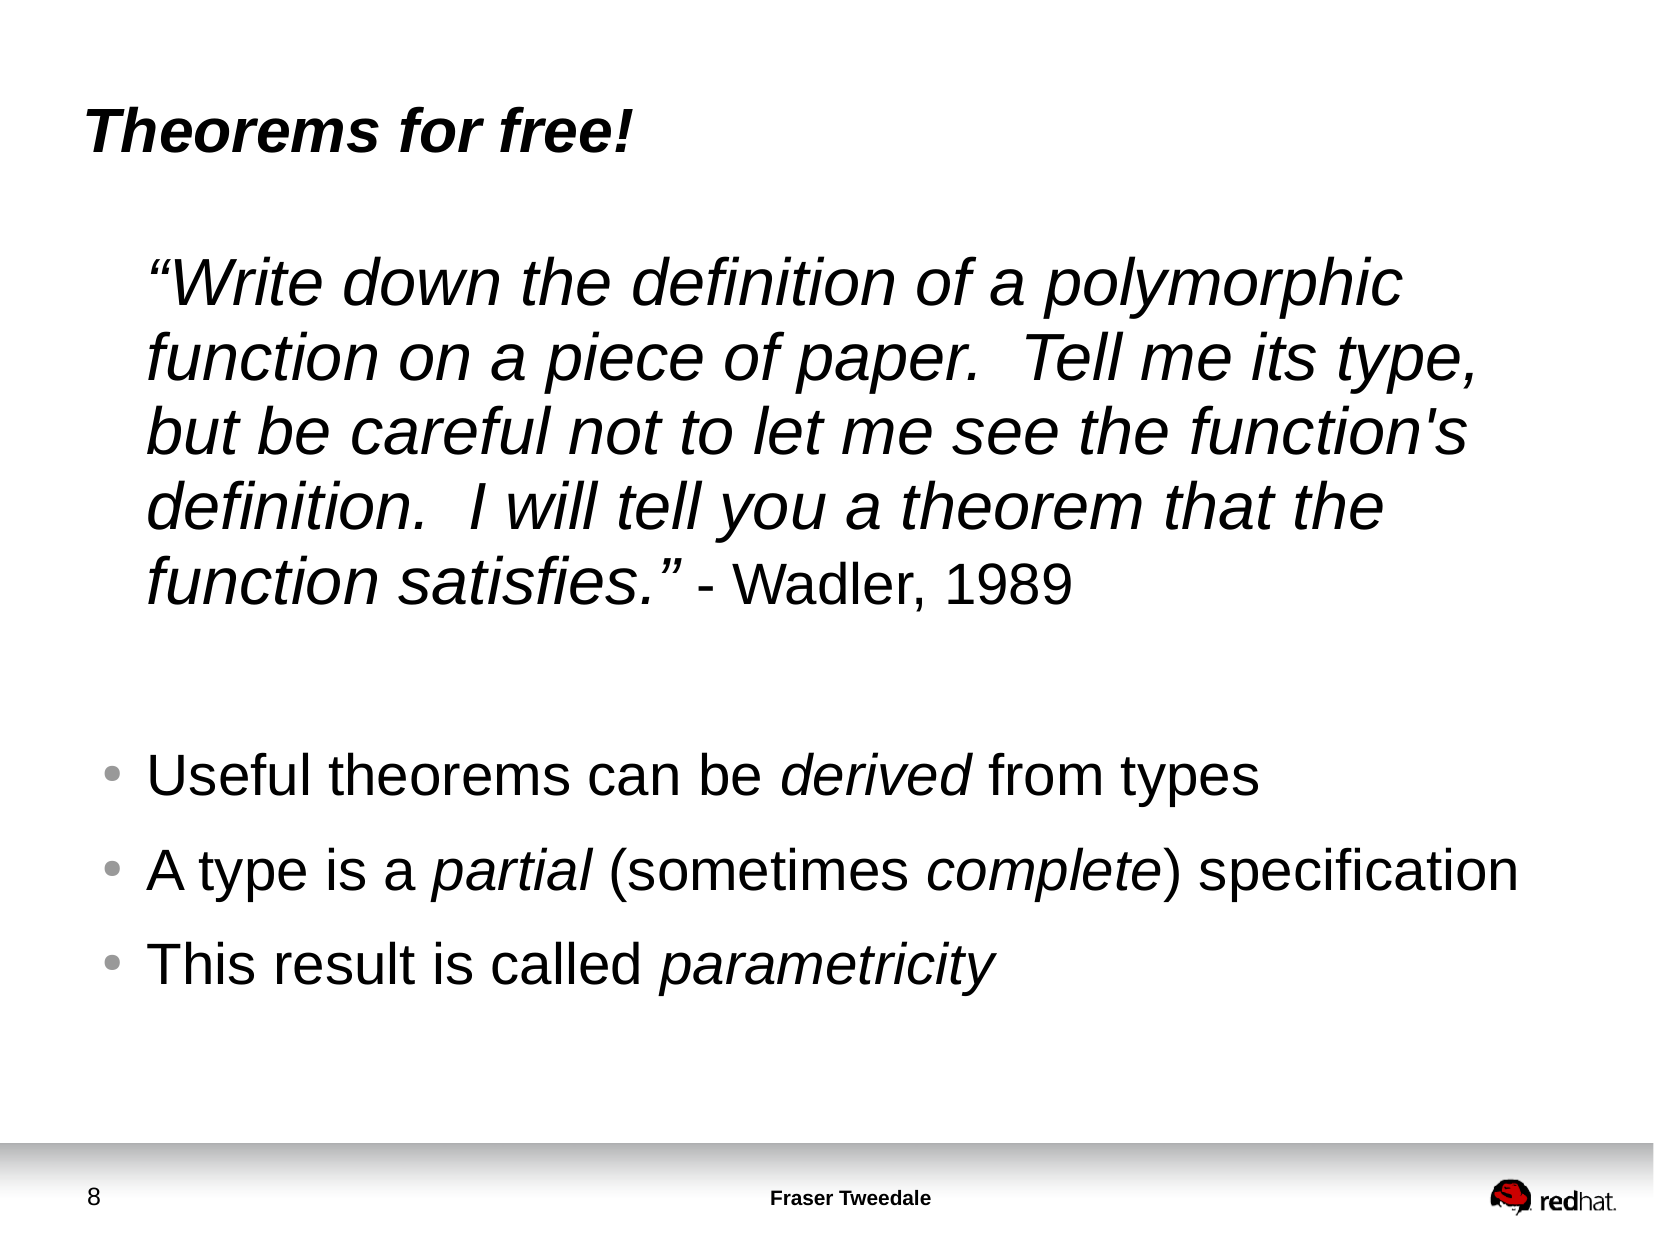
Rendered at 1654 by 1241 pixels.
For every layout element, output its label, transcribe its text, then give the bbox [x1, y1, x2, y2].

title Theorems for free! [82, 37, 1571, 226]
list “Write down the definition of a polymorphic function on a piece of paper. Tell me its type, but be careful not to let me see the function's definition. I will tell you a theorem that the function satisfies.” - Wadler, 1989 Useful theorems can be derived from types A type is a partial (sometimes complete) specification This result is called parametricity [86, 244, 1576, 1039]
picture [0, 1143, 1654, 1241]
